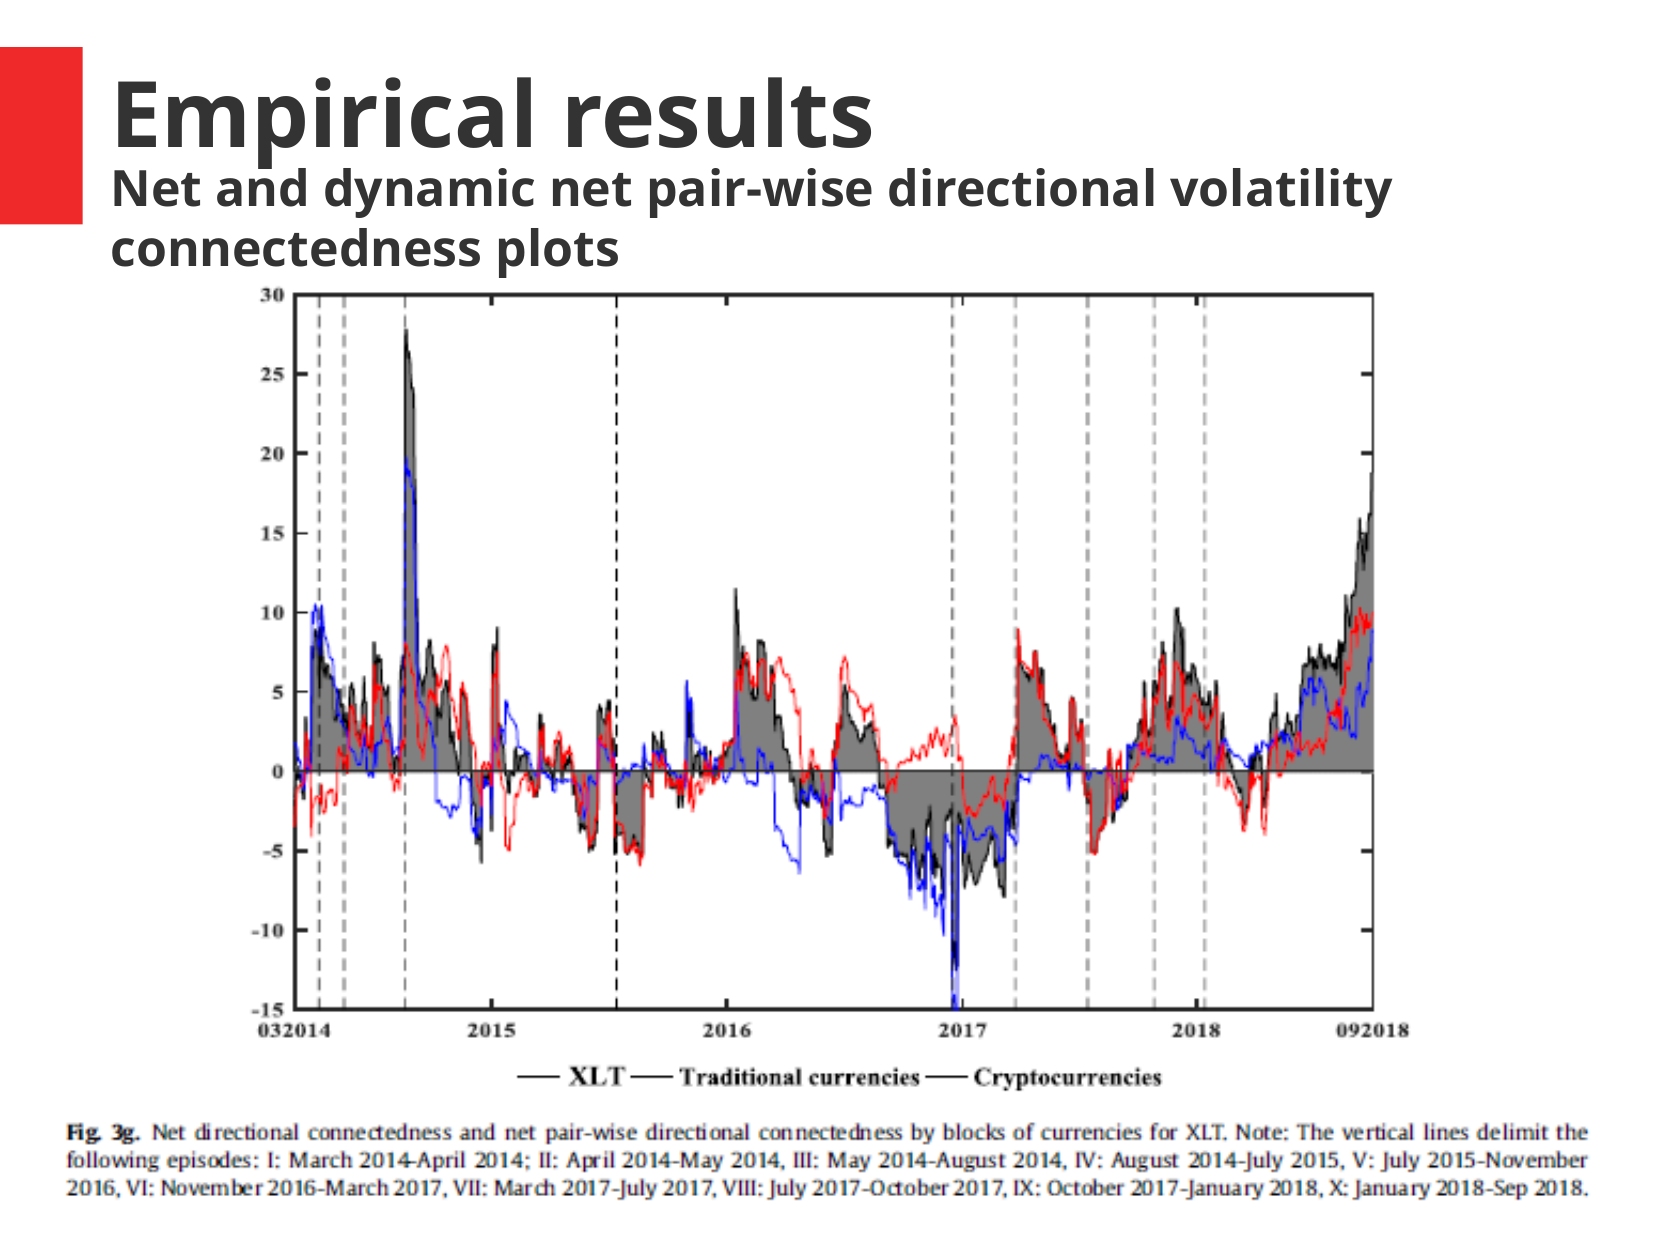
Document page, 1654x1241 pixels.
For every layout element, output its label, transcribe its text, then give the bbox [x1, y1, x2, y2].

text_box Net and dynamic net pair-wise directional volatility connectedness plots [95, 148, 1654, 286]
text_box Empirical results [95, 48, 1642, 148]
picture [52, 274, 1601, 1211]
